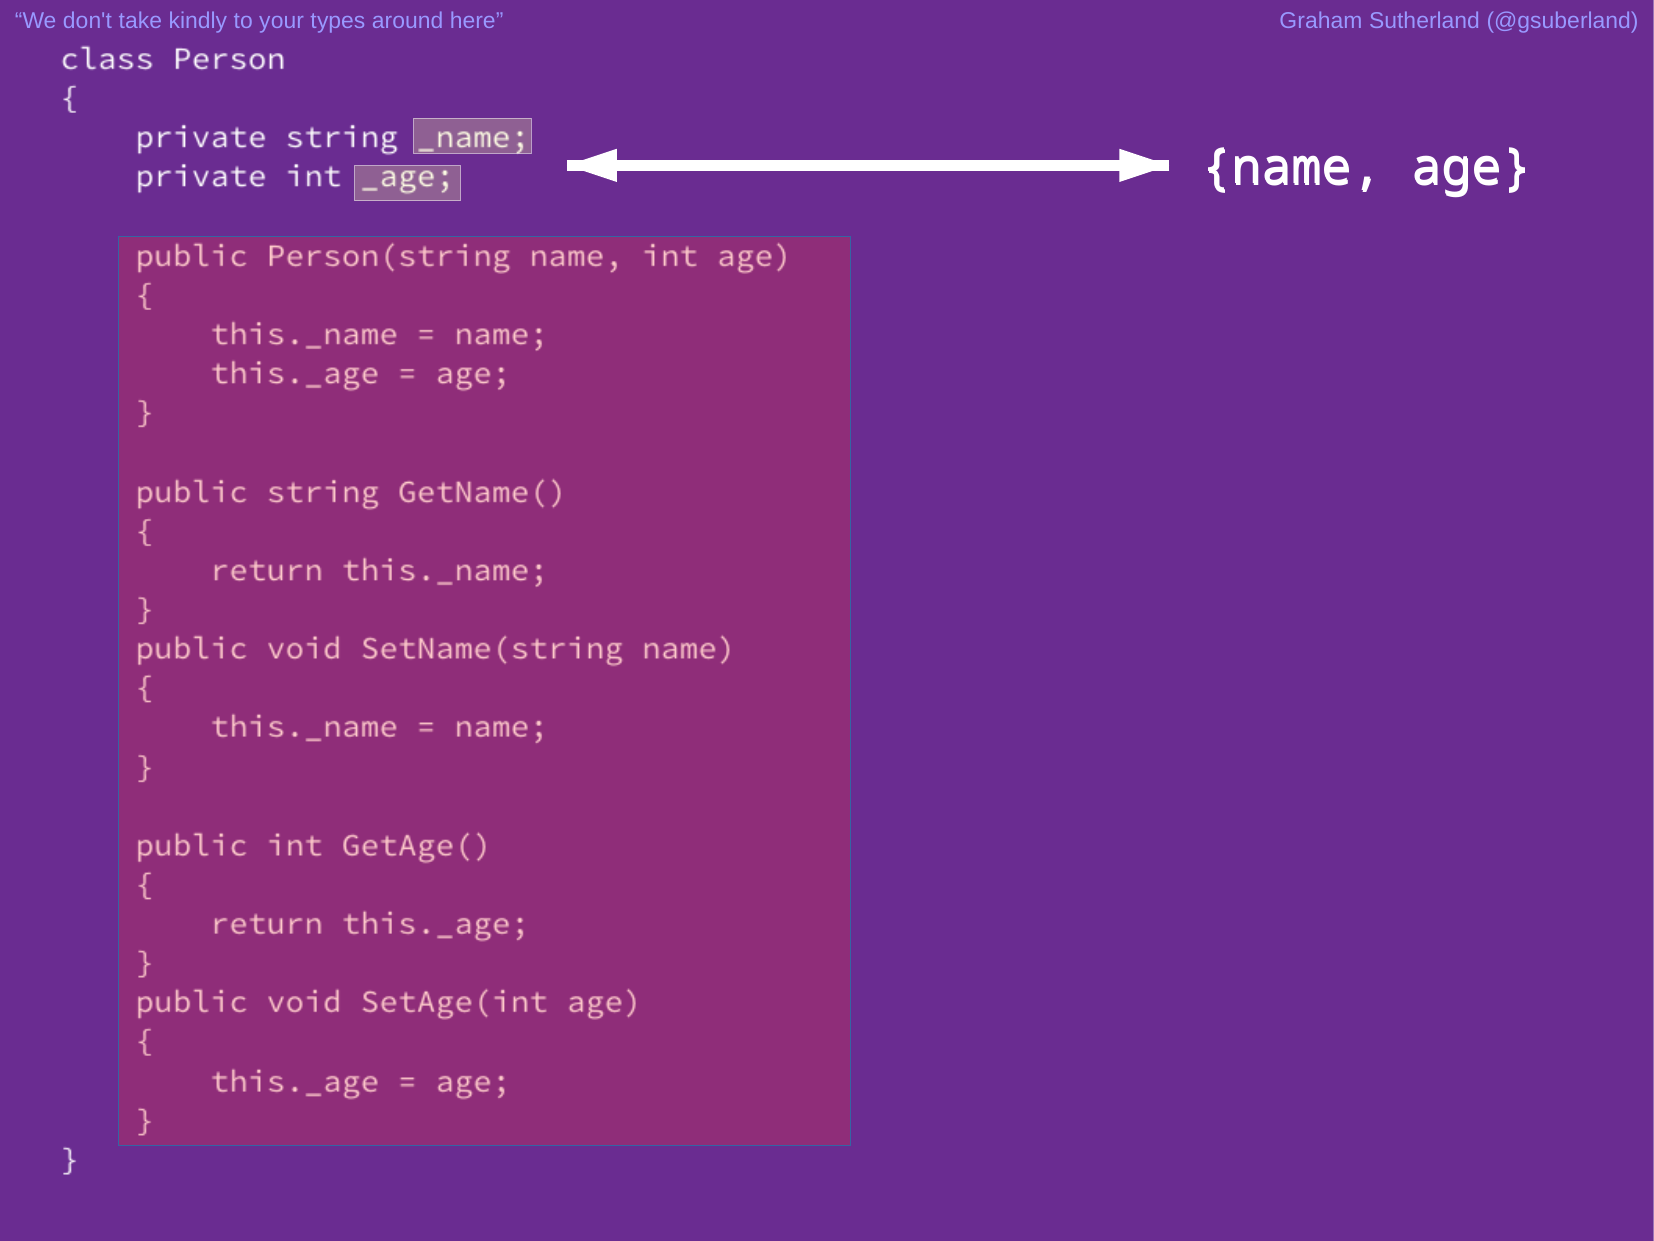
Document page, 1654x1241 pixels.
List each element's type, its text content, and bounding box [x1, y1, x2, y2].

picture [0, 0, 1654, 1241]
text_box [118, 236, 851, 1146]
text_box [354, 165, 461, 201]
text_box {name, age} [1187, 122, 1547, 201]
text_box [413, 118, 532, 154]
